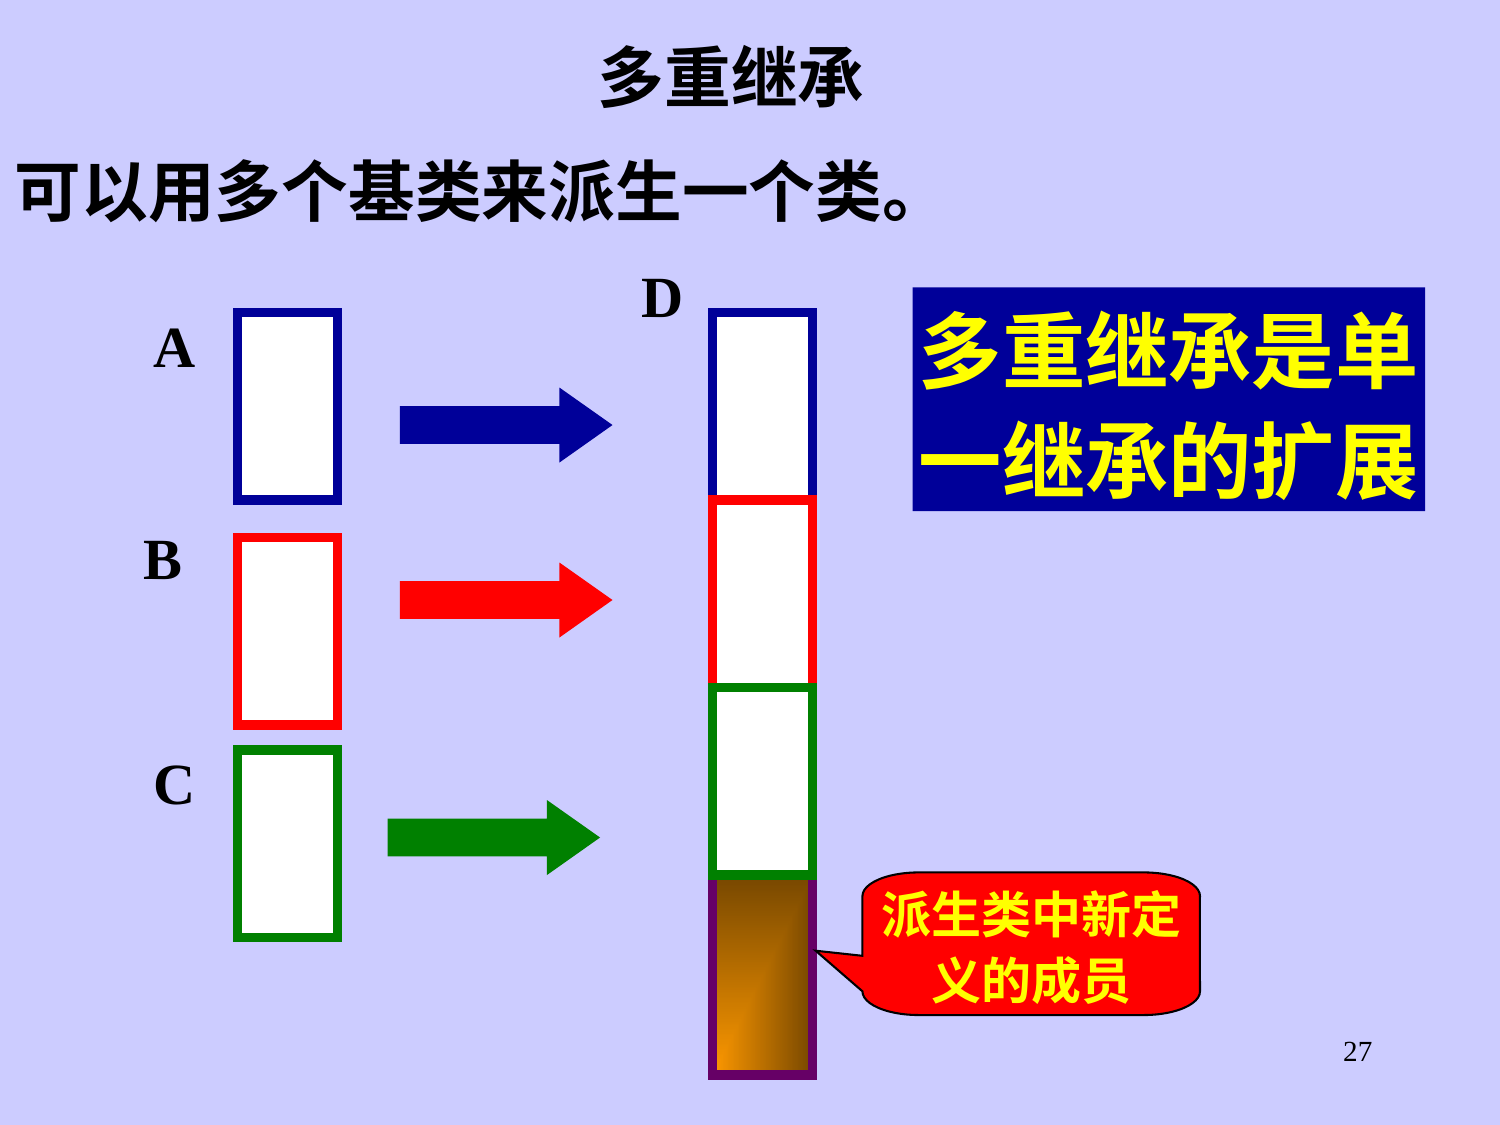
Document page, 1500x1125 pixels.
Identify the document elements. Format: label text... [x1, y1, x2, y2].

text_box [399, 562, 613, 638]
text_box [399, 387, 613, 463]
text_box [237, 749, 338, 938]
text_box C [137, 737, 213, 819]
text_box B [125, 512, 201, 594]
text_box [237, 537, 338, 725]
text_box 多重继承 可以用多个基类来派生一个类。 [0, 37, 1463, 239]
text_box D [624, 249, 701, 331]
text_box A [137, 299, 213, 381]
text_box [237, 312, 338, 500]
text_box 派生类中新定义的成员 [815, 872, 1201, 1016]
text_box [387, 800, 601, 876]
text_box <编号> [1074, 1025, 1388, 1101]
text_box 多重继承是单一继承的扩展 [912, 287, 1426, 512]
text_box [712, 312, 813, 1075]
